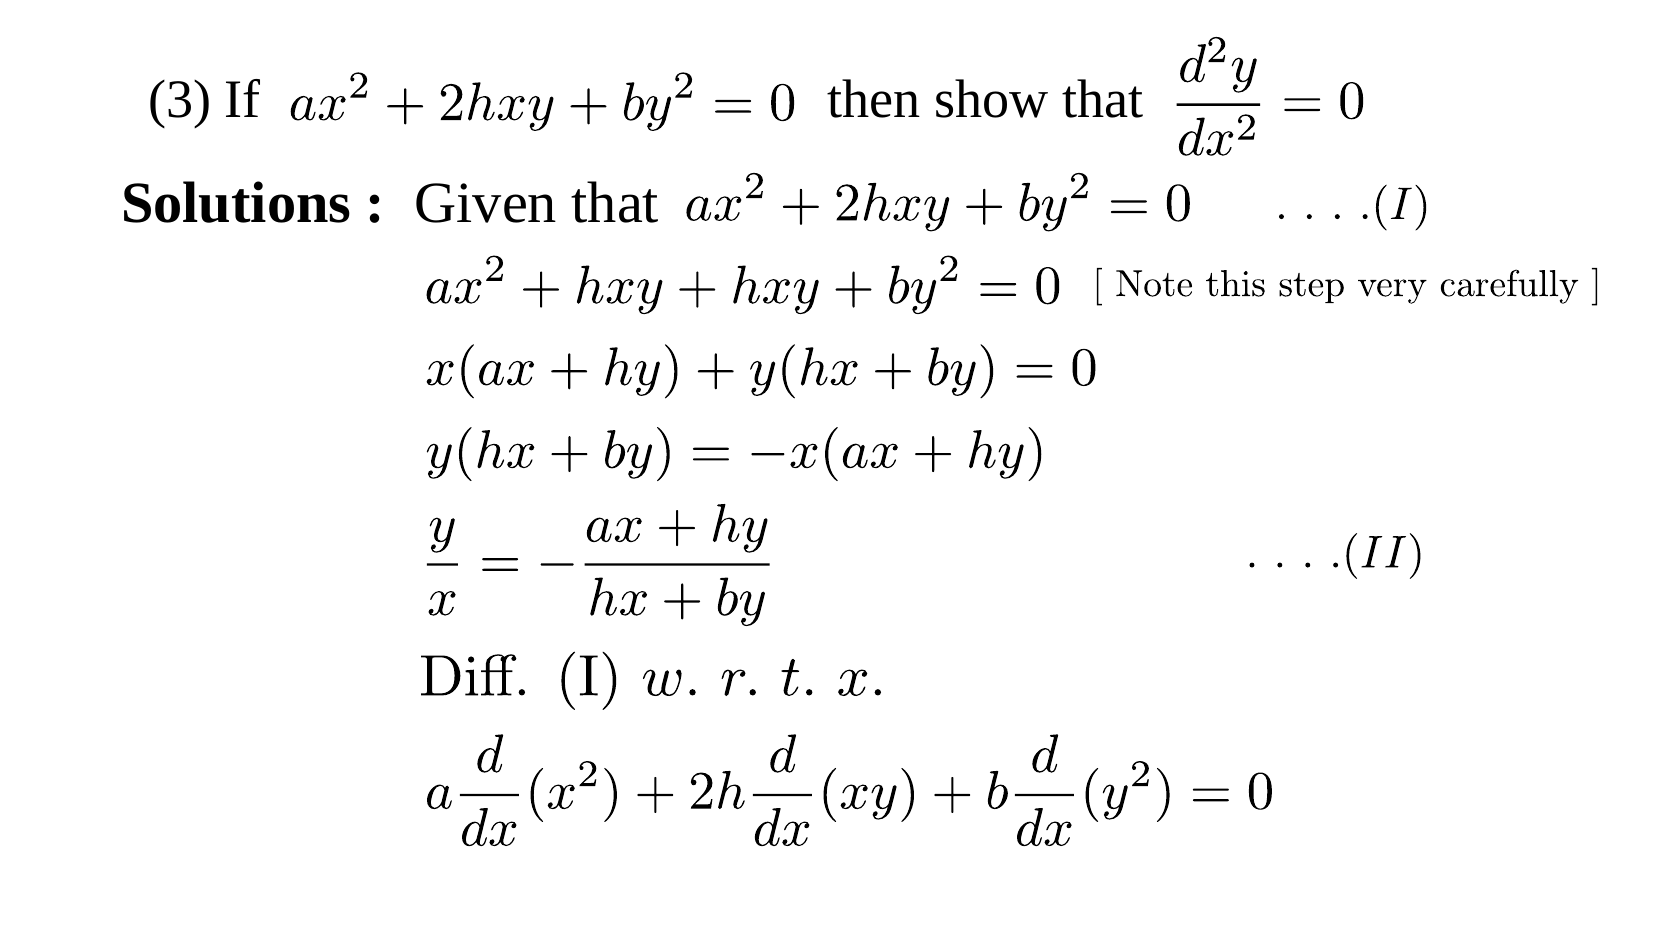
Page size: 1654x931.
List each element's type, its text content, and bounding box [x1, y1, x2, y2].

text_box [1277, 184, 1427, 231]
text_box [1176, 36, 1364, 156]
text_box [421, 651, 882, 710]
text_box [1247, 533, 1421, 579]
text_box [1094, 267, 1598, 306]
text_box [426, 427, 1042, 482]
text_box [290, 72, 795, 131]
text_box [426, 255, 1060, 315]
text_box [686, 172, 1190, 232]
text_box [427, 734, 1272, 847]
text_box [426, 344, 1096, 399]
title (3) If then show that Solutions : Given that [47, 37, 1595, 898]
text_box [426, 503, 770, 627]
